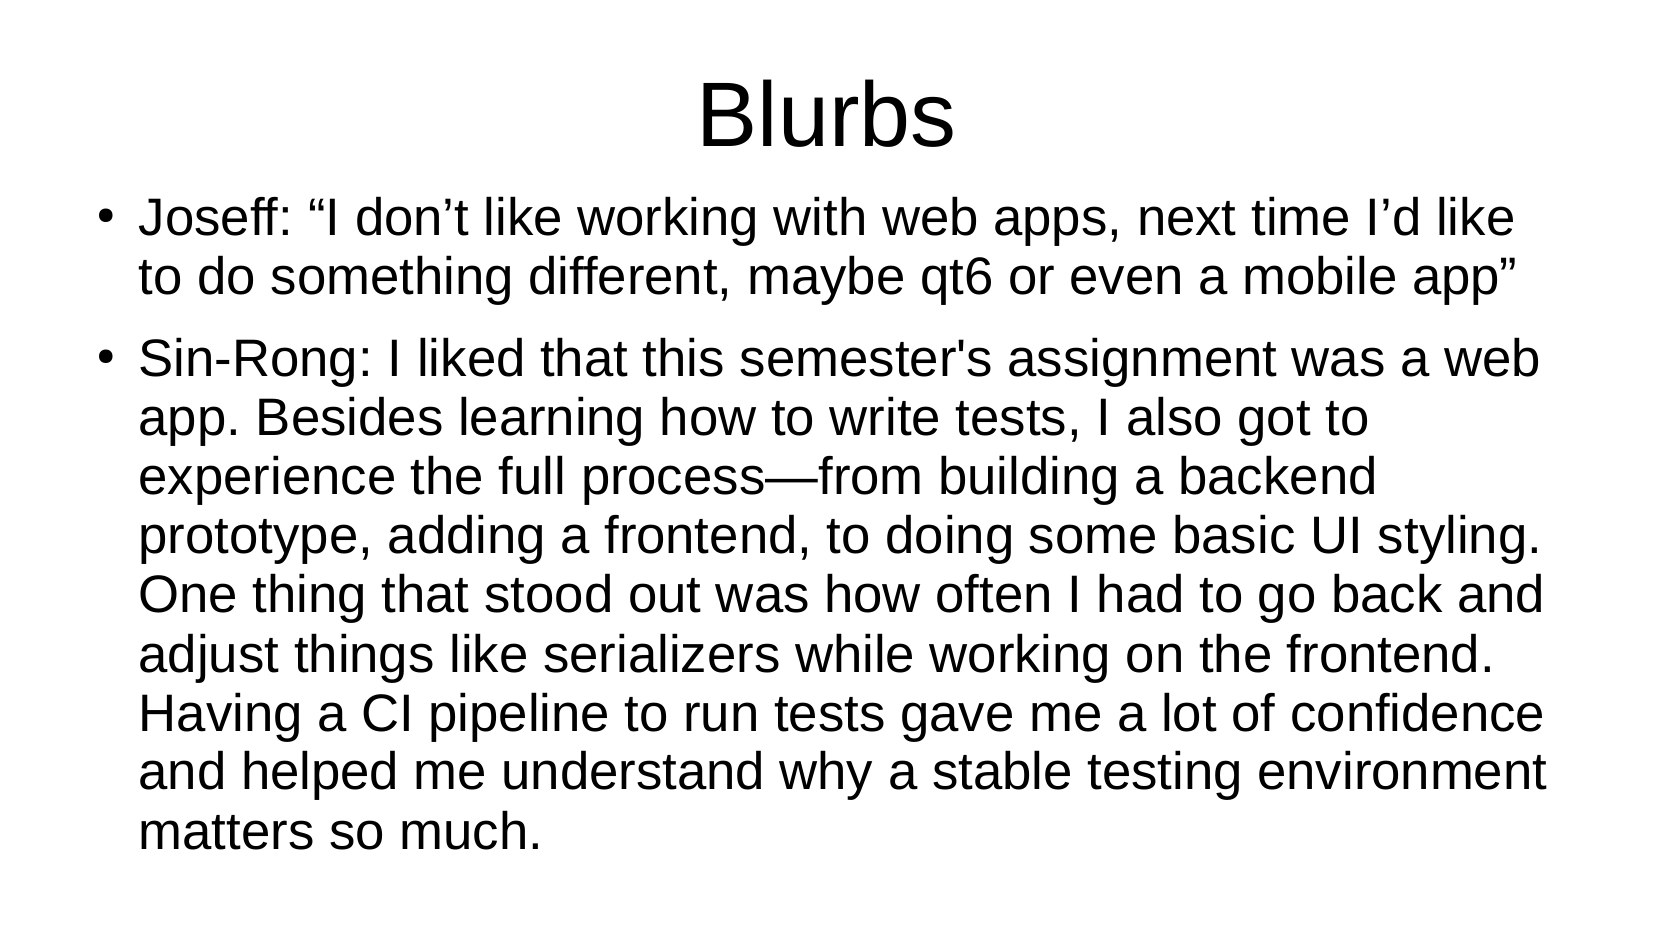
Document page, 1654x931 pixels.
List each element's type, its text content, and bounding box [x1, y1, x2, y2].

list Joseff: “I don’t like working with web apps, next time I’d like to do something different, maybe qt6 or even a mobile app” Sin-Rong: I liked that this semester's assignment was a web app. Besides learning how to write tests, I also got to experience the full process—from building a backend prototype, adding a frontend, to doing some basic UI styling. One thing that stood out was how often I had to go back and adjust things like serializers while working on the frontend. Having a CI pipeline to run tests gave me a lot of confidence and helped me understand why a stable testing environment matters so much. [82, 187, 1571, 863]
title Blurbs [82, 37, 1571, 187]
